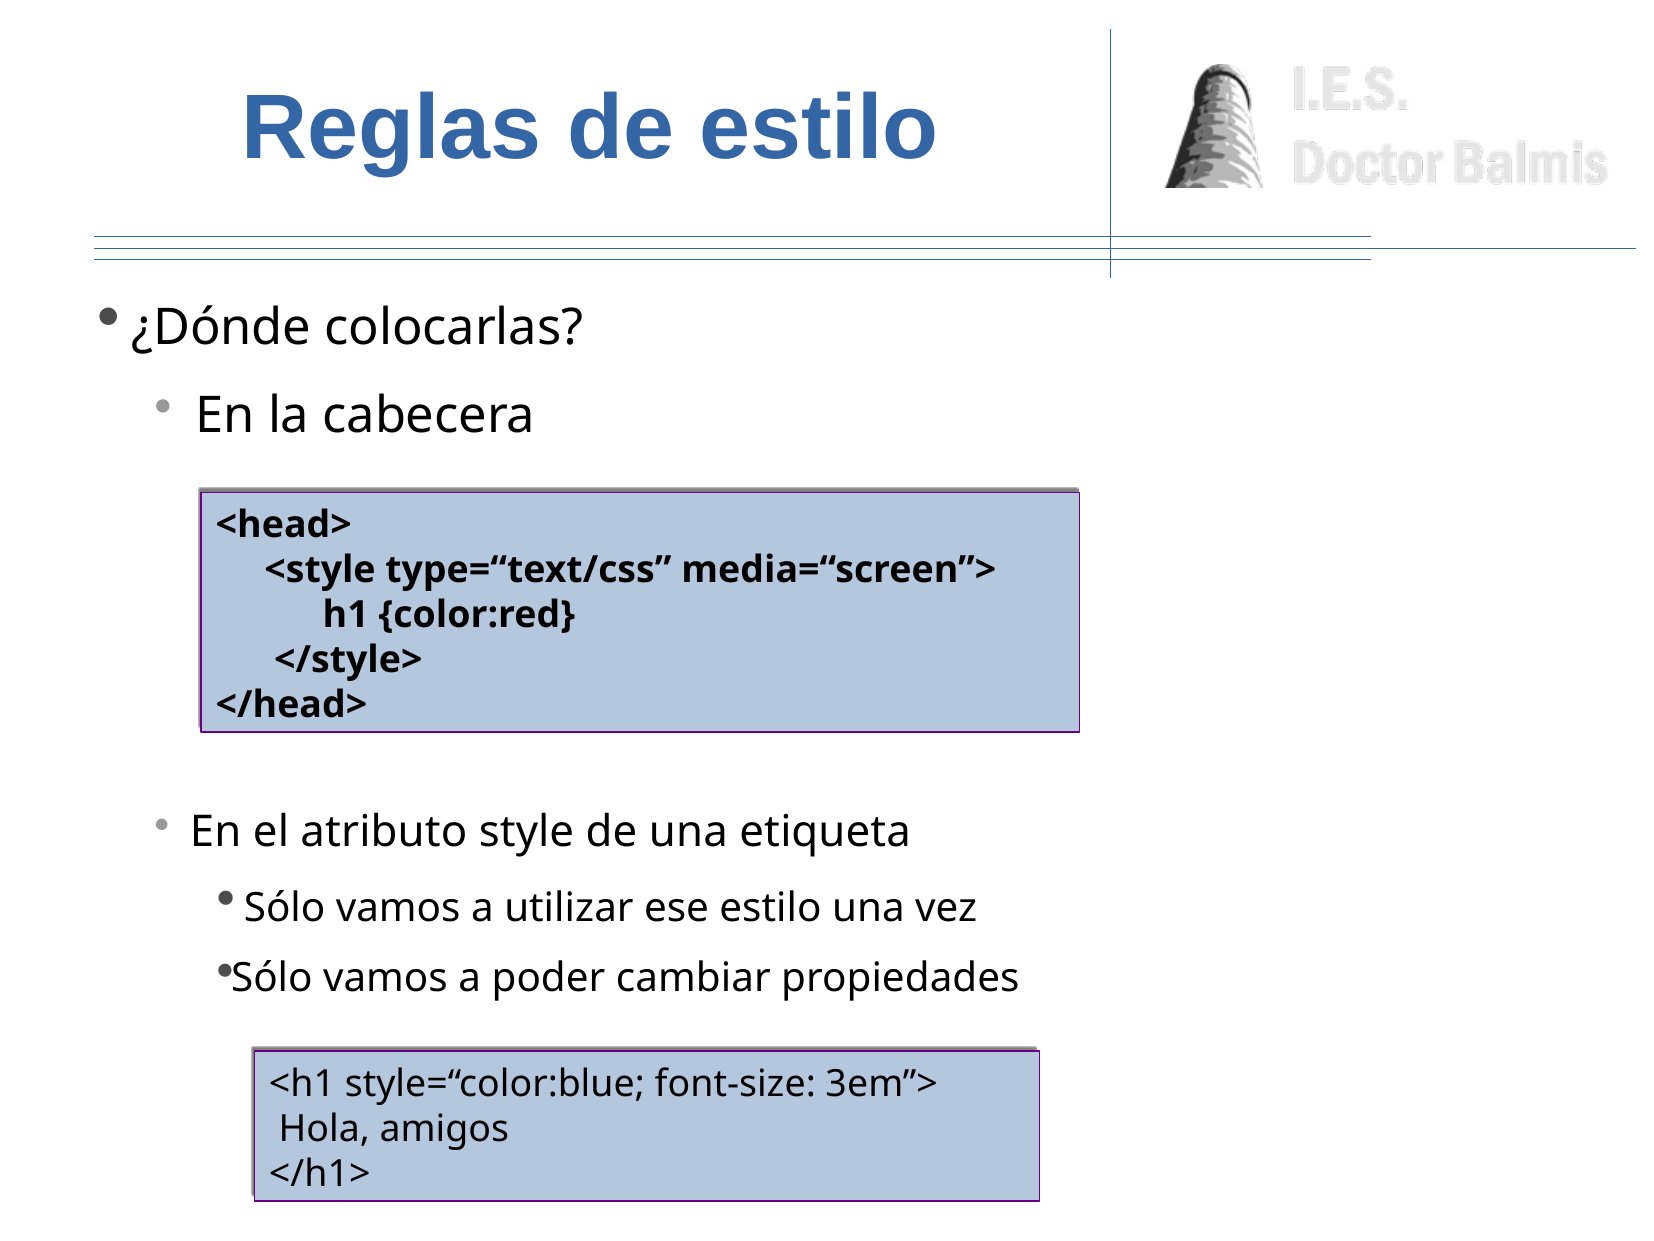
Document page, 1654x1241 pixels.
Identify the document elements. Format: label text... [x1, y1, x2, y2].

text_box <h1 style=“color:blue; font-size: 3em”> Hola, amigos </h1> [254, 1051, 1040, 1201]
title Reglas de estilo [118, 23, 1063, 231]
picture [1133, 64, 1619, 188]
text_box <head> <style type=“text/css” media=“screen”> h1 {color:red} </style> </head> [200, 492, 1080, 733]
list ¿Dónde colocarlas? En la cabecera En el atributo style de una etiqueta Sólo vamos a utilizar ese estilo una vez Sólo vamos a poder cambiar propiedades [82, 290, 1571, 1010]
